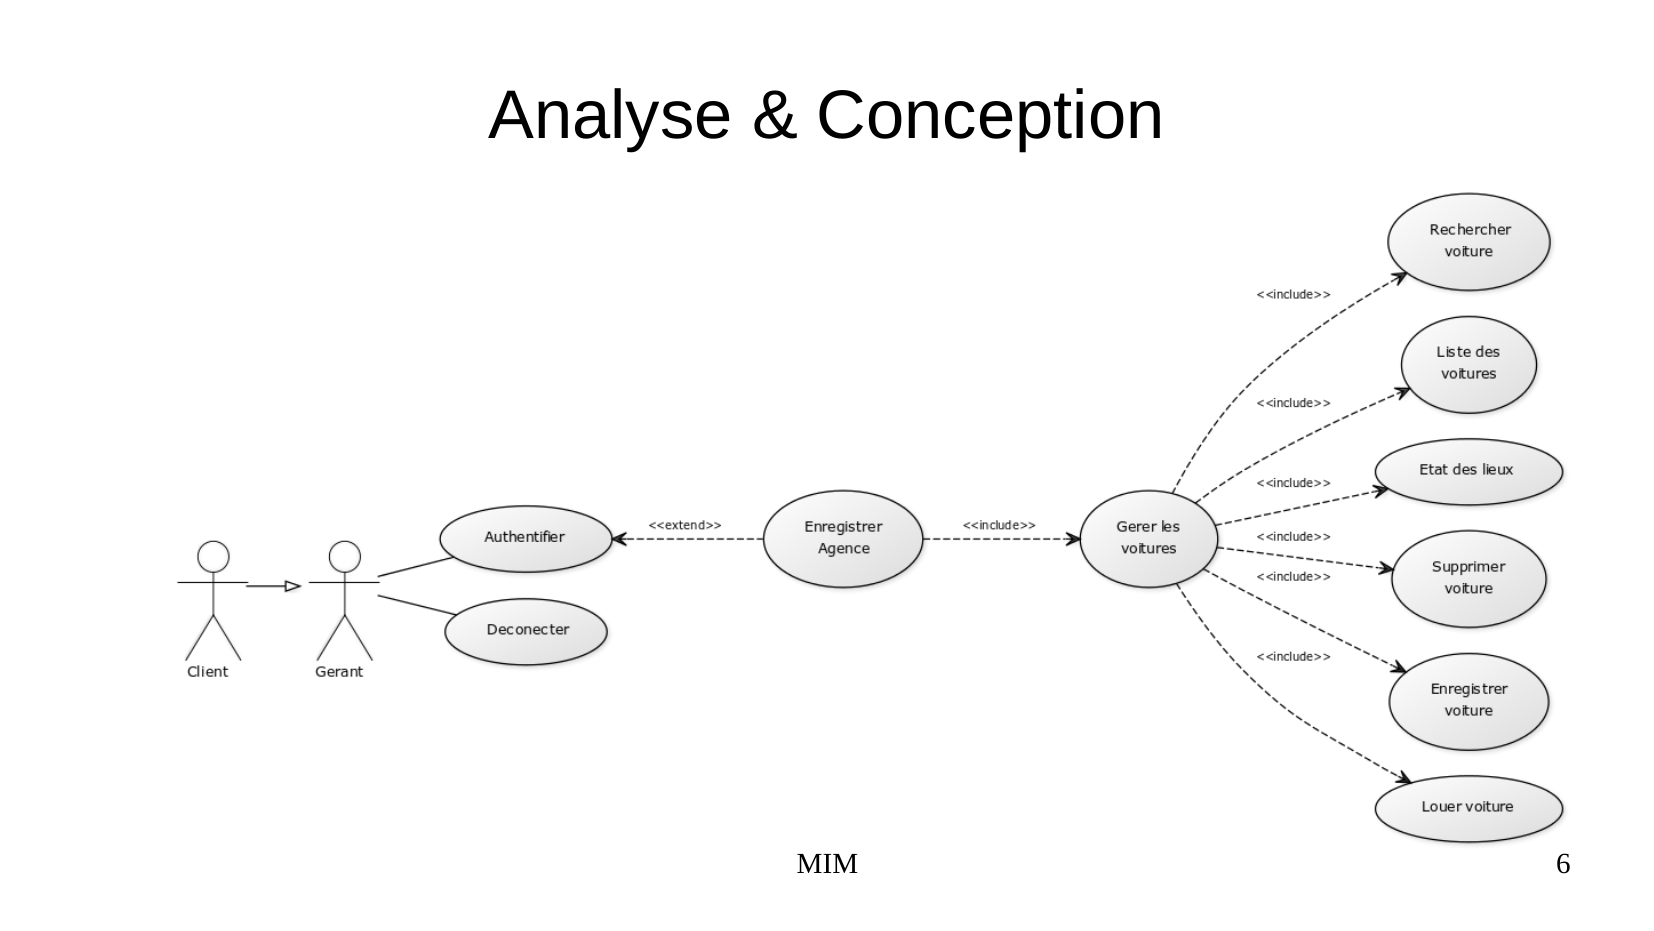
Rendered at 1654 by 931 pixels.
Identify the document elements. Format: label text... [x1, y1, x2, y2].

picture [129, 165, 1592, 871]
title Analyse & Conception [82, 37, 1571, 193]
